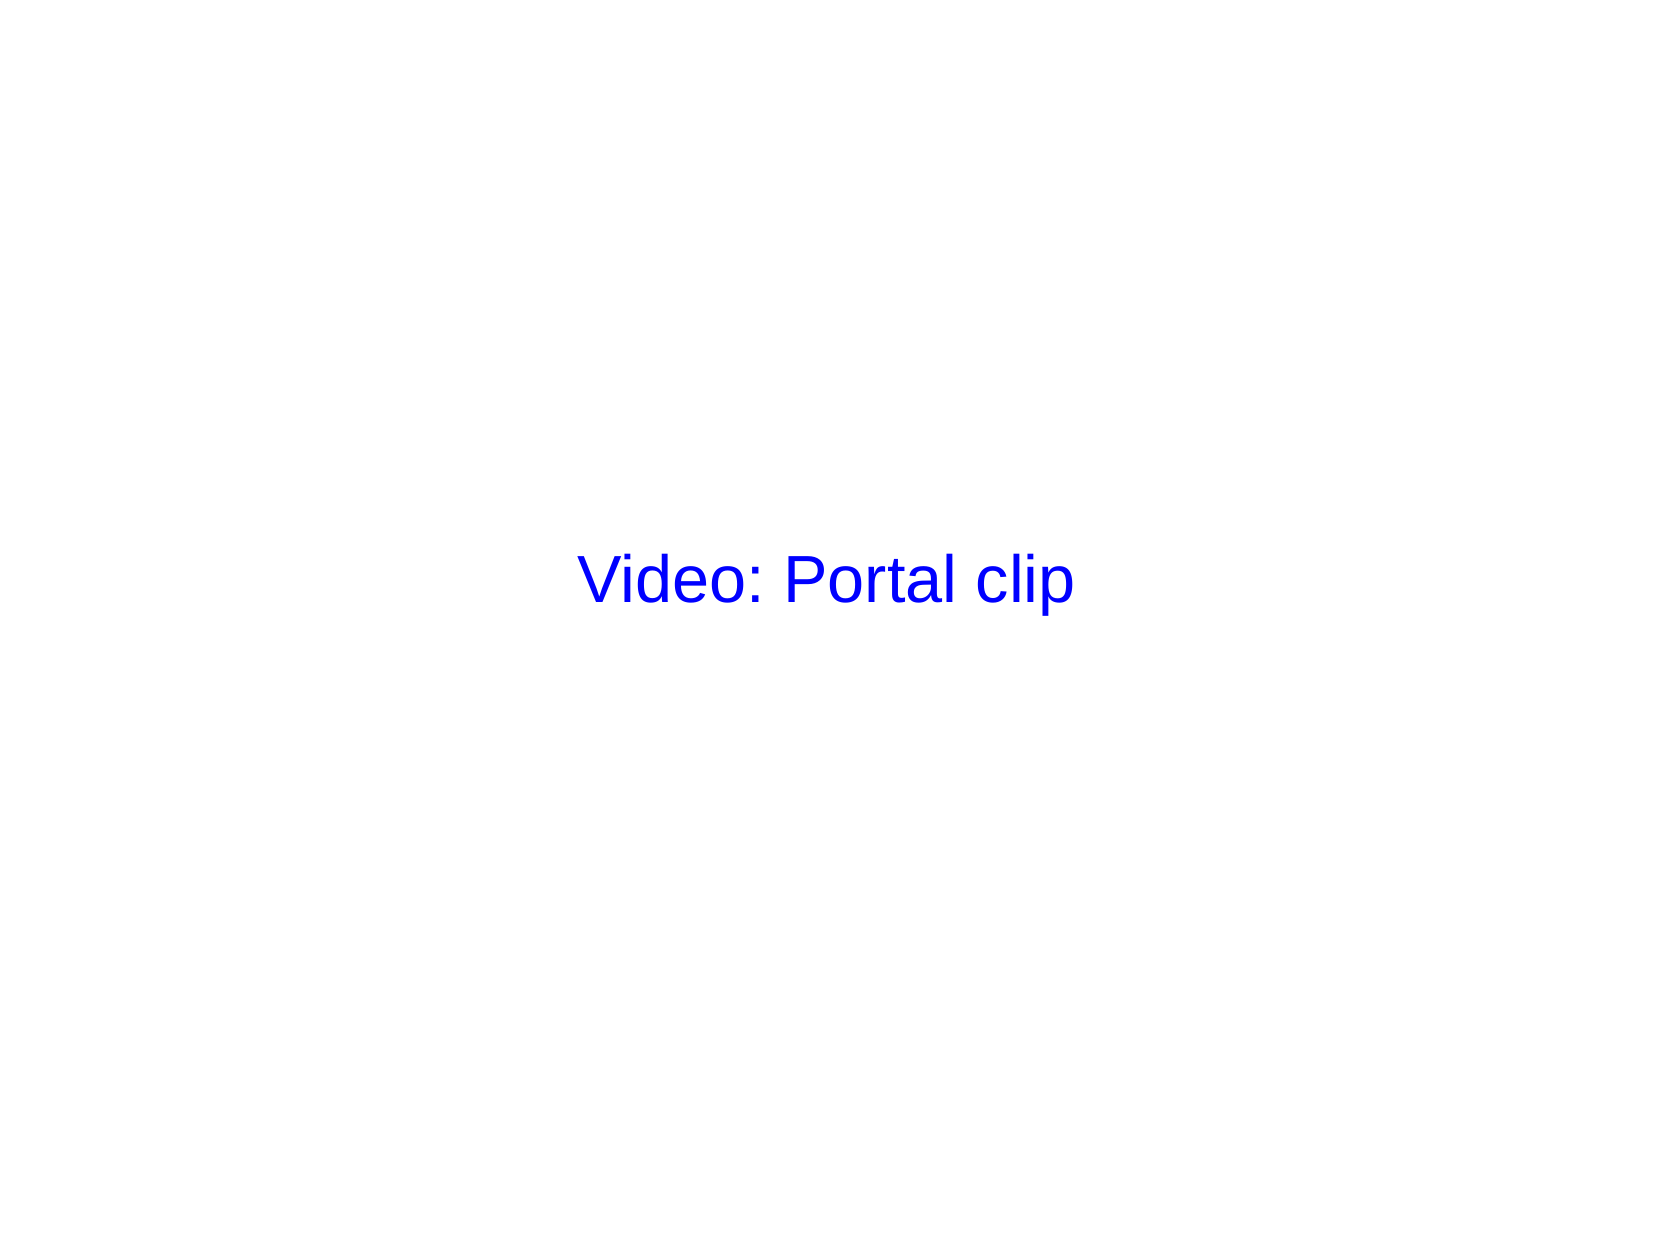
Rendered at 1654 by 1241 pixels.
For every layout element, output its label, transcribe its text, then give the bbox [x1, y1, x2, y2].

subtitle Video: Portal clip [82, 49, 1571, 1109]
